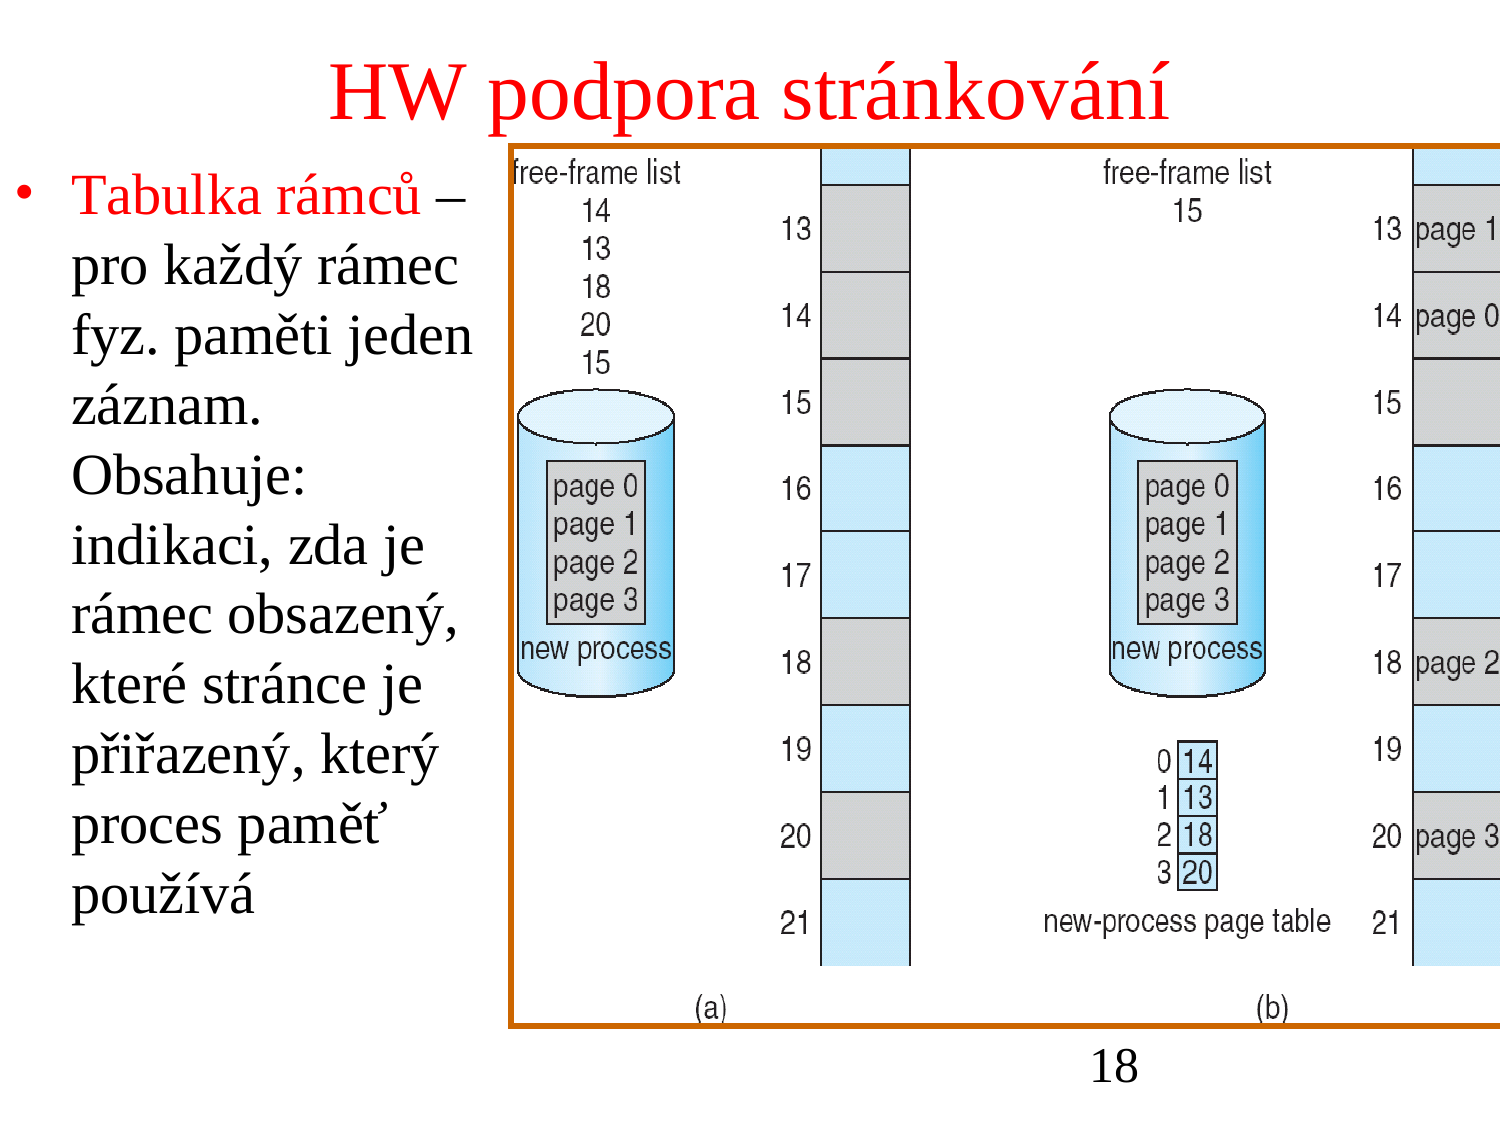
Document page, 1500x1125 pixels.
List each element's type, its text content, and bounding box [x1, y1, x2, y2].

picture [513, 148, 1500, 1024]
title HW podpora stránkování [112, 0, 1388, 173]
list Tabulka rámců – pro každý rámec fyz. paměti jeden záznam. Obsahuje: indikaci, zda je rámec obsazený, které stránce je přiřazený, který proces paměť používá [0, 148, 496, 1000]
